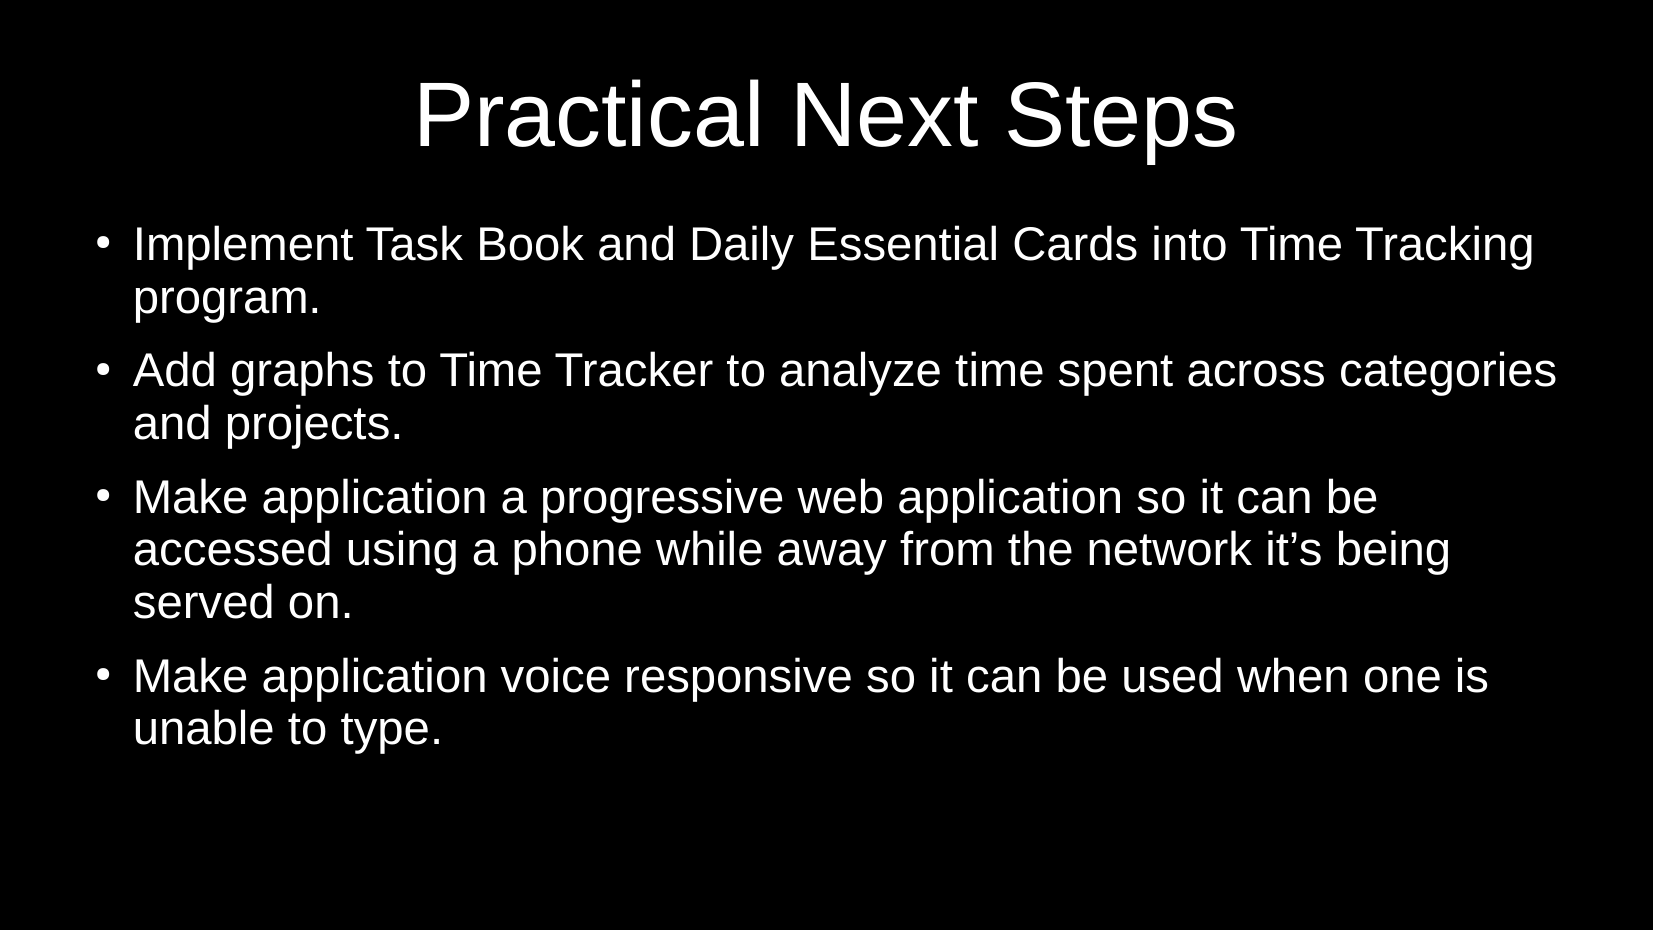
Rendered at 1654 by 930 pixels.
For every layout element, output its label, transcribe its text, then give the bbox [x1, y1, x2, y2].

title Practical Next Steps [82, 37, 1571, 193]
list Implement Task Book and Daily Essential Cards into Time Tracking program. Add graphs to Time Tracker to analyze time spent across categories and projects. Make application a progressive web application so it can be accessed using a phone while away from the network it’s being served on. Make application voice responsive so it can be used when one is unable to type. [82, 217, 1571, 757]
